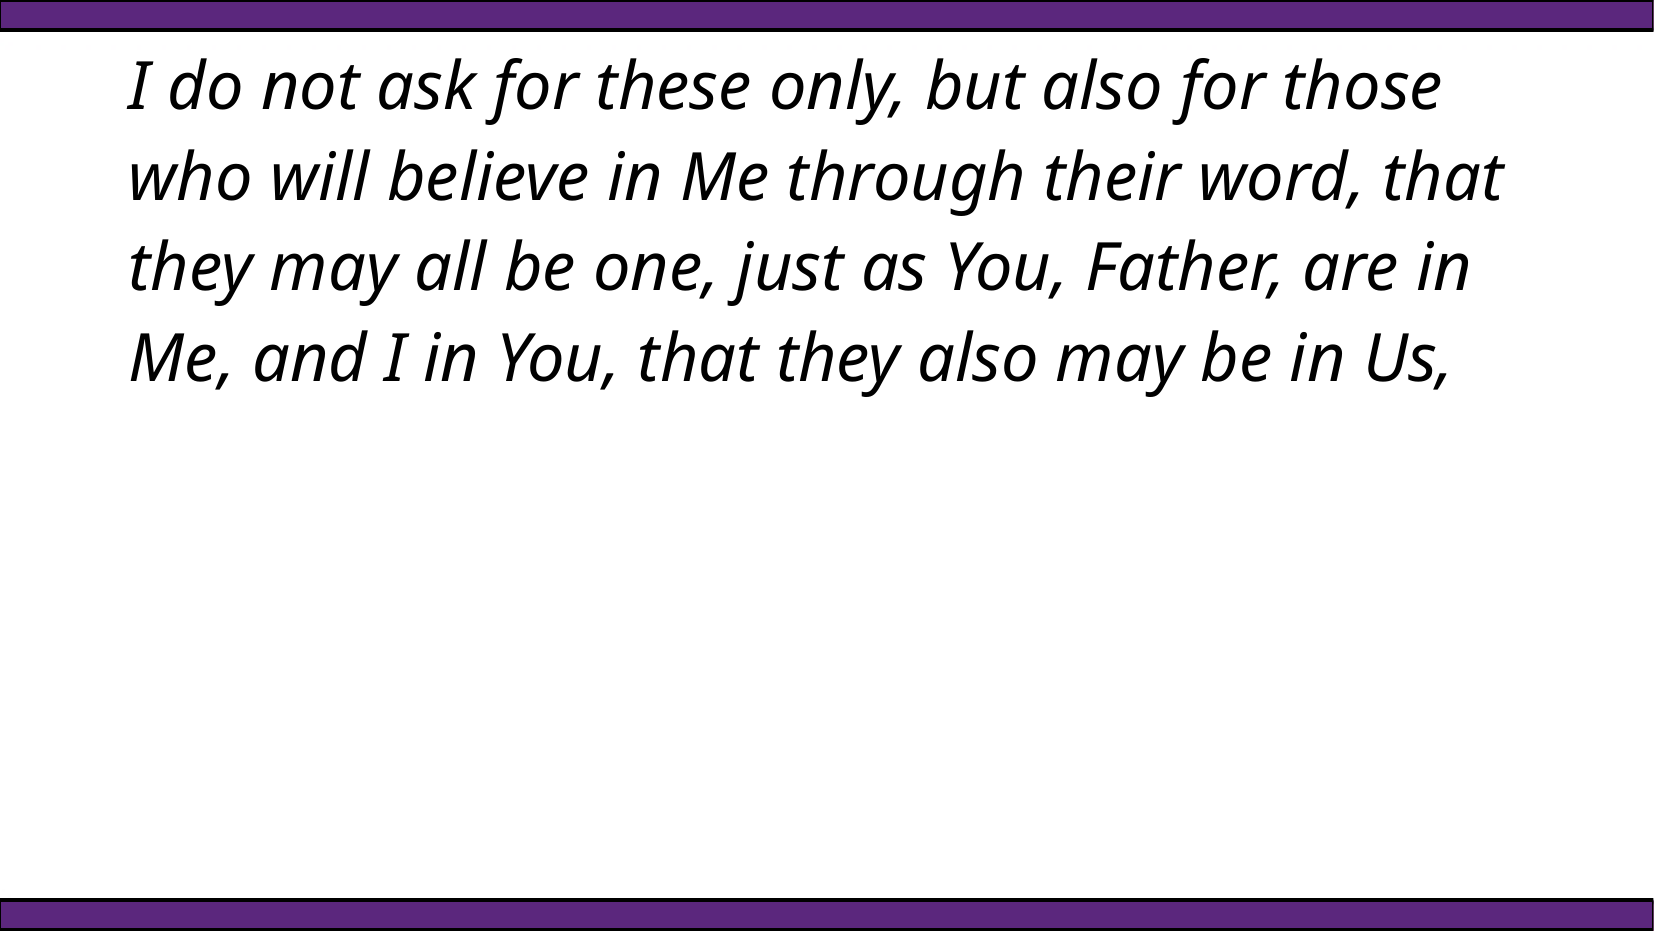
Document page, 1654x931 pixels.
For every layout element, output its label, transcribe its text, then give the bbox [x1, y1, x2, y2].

text_box I do not ask for these only, but also for those who will believe in Me through their word, that they may all be one, just as You, Father, are in Me, and I in You, that they also may be in Us, [45, 30, 1581, 401]
text_box [0, 0, 1654, 31]
text_box [0, 900, 1654, 931]
picture [0, 31, 1654, 900]
